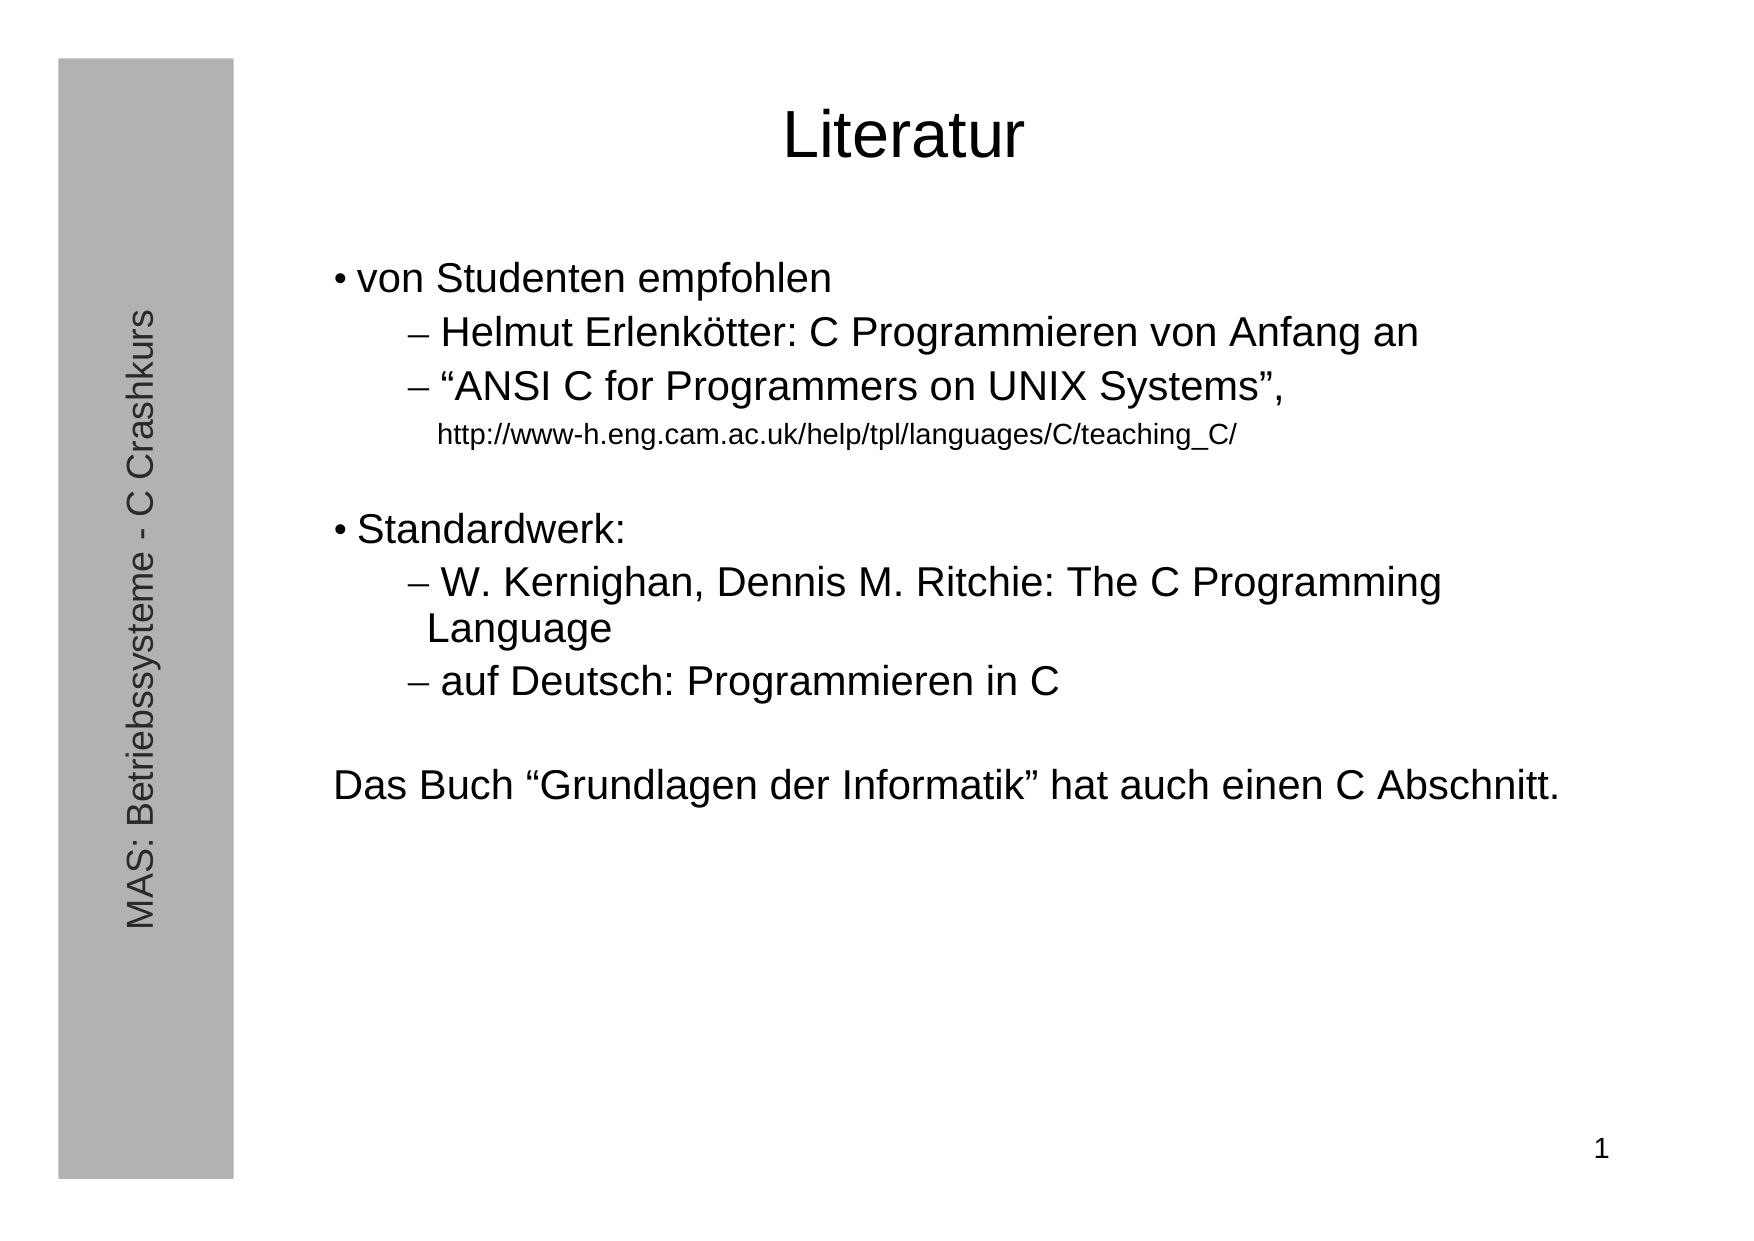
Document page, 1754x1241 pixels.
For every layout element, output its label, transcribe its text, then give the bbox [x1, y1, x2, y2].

text_box <number> [1593, 1130, 1651, 1168]
text_box MAS: Betriebssysteme - C Crashkurs [110, 60, 195, 1180]
text_box von Studenten empfohlen Helmut Erlenkötter: C Programmieren von Anfang an “ANSI C for Programmers on UNIX Systems”, http://www-h.eng.cam.ac.uk/help/tpl/languages/C/teaching_C/ Standardwerk: W. Kernighan, Dennis M. Ritchie: The C Programming Language auf Deutsch: Programmieren in C Das Buch “Grundlagen der Informatik” hat auch einen C Abschnitt. [318, 246, 1637, 948]
text_box [290, 221, 1651, 383]
text_box [59, 59, 233, 1179]
text_box Literatur [512, 86, 1297, 181]
